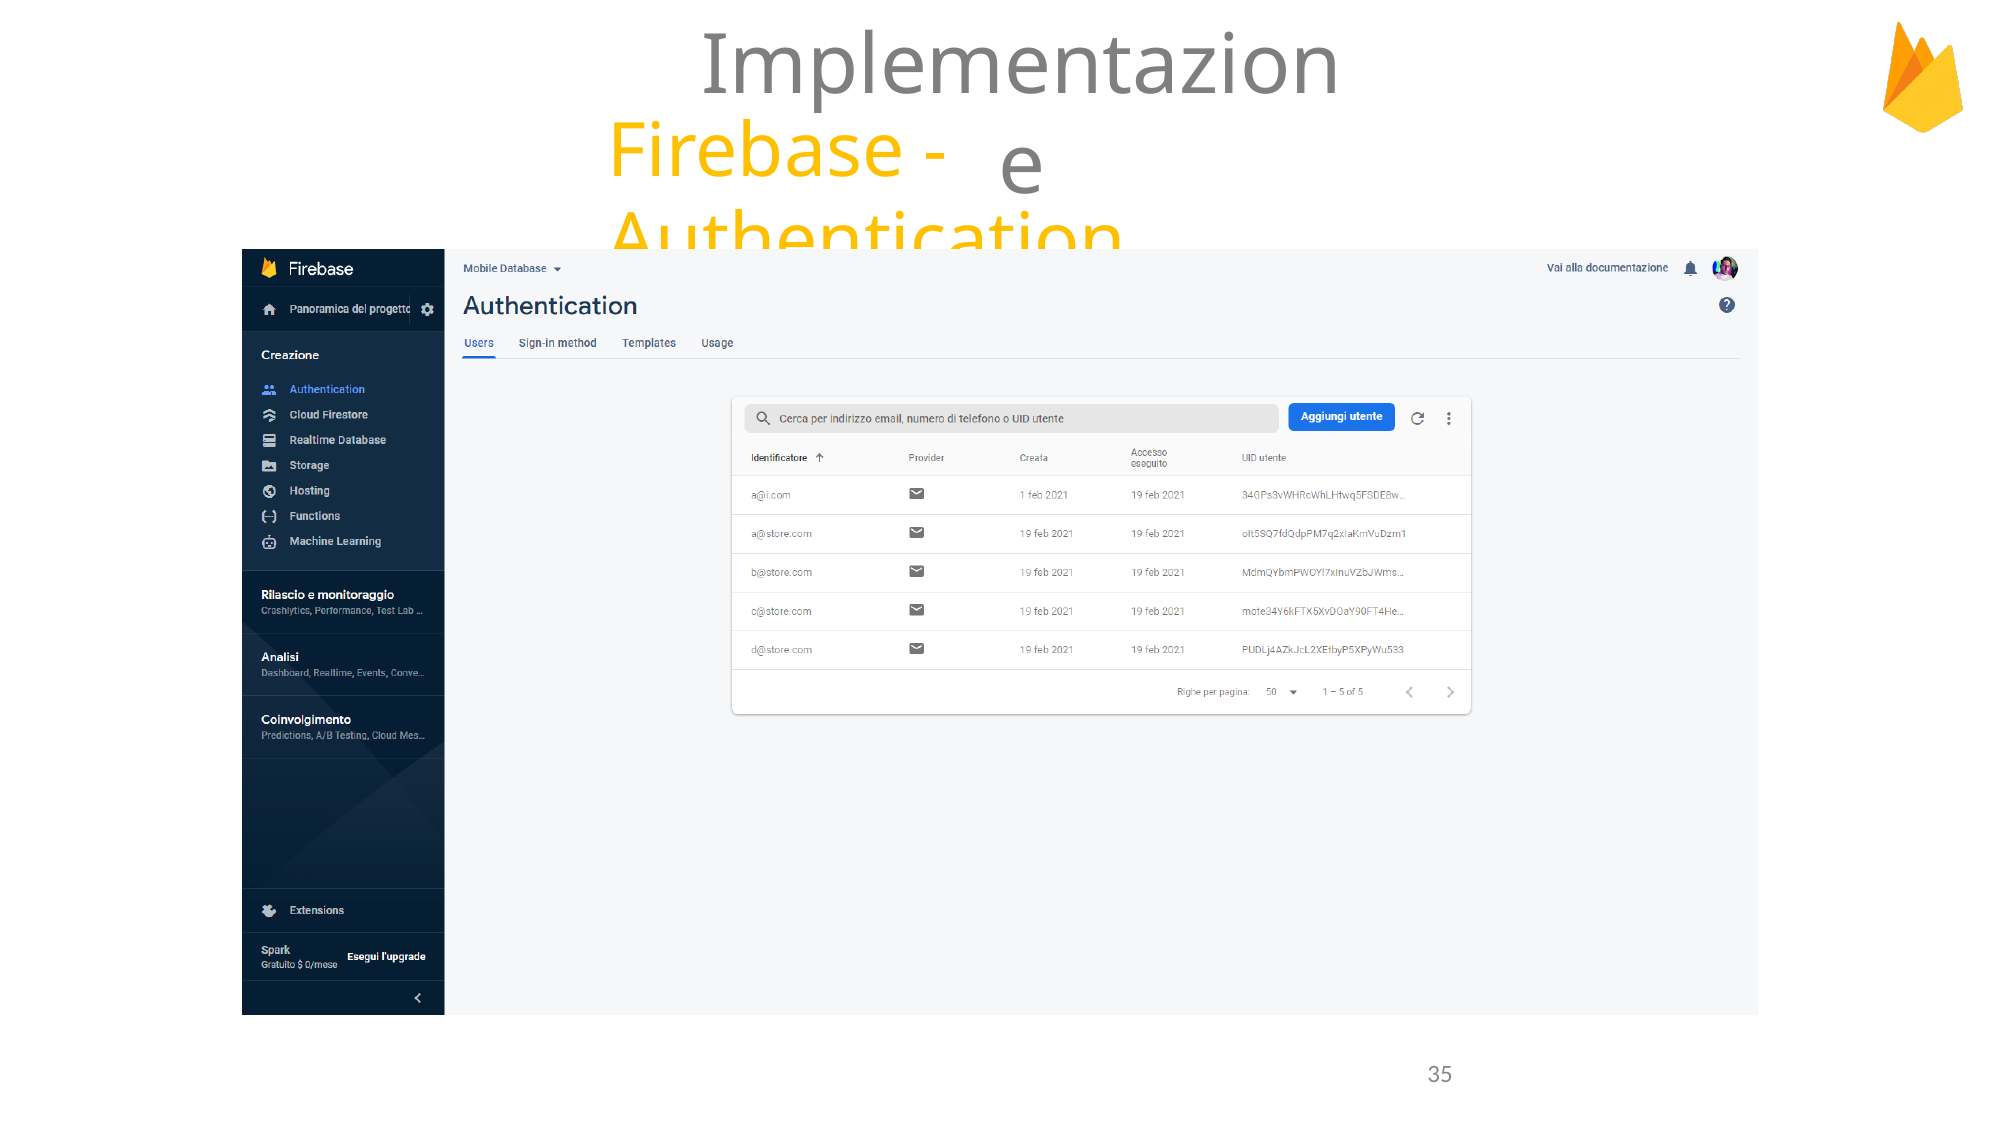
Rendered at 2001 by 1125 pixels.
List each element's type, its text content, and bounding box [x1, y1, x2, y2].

picture [1845, 0, 2000, 155]
text_box [1412, 1042, 1863, 1103]
picture [242, 249, 1758, 1015]
text_box Implementazione [678, 2, 1366, 94]
text_box Firebase - Authentication [592, 94, 1486, 201]
